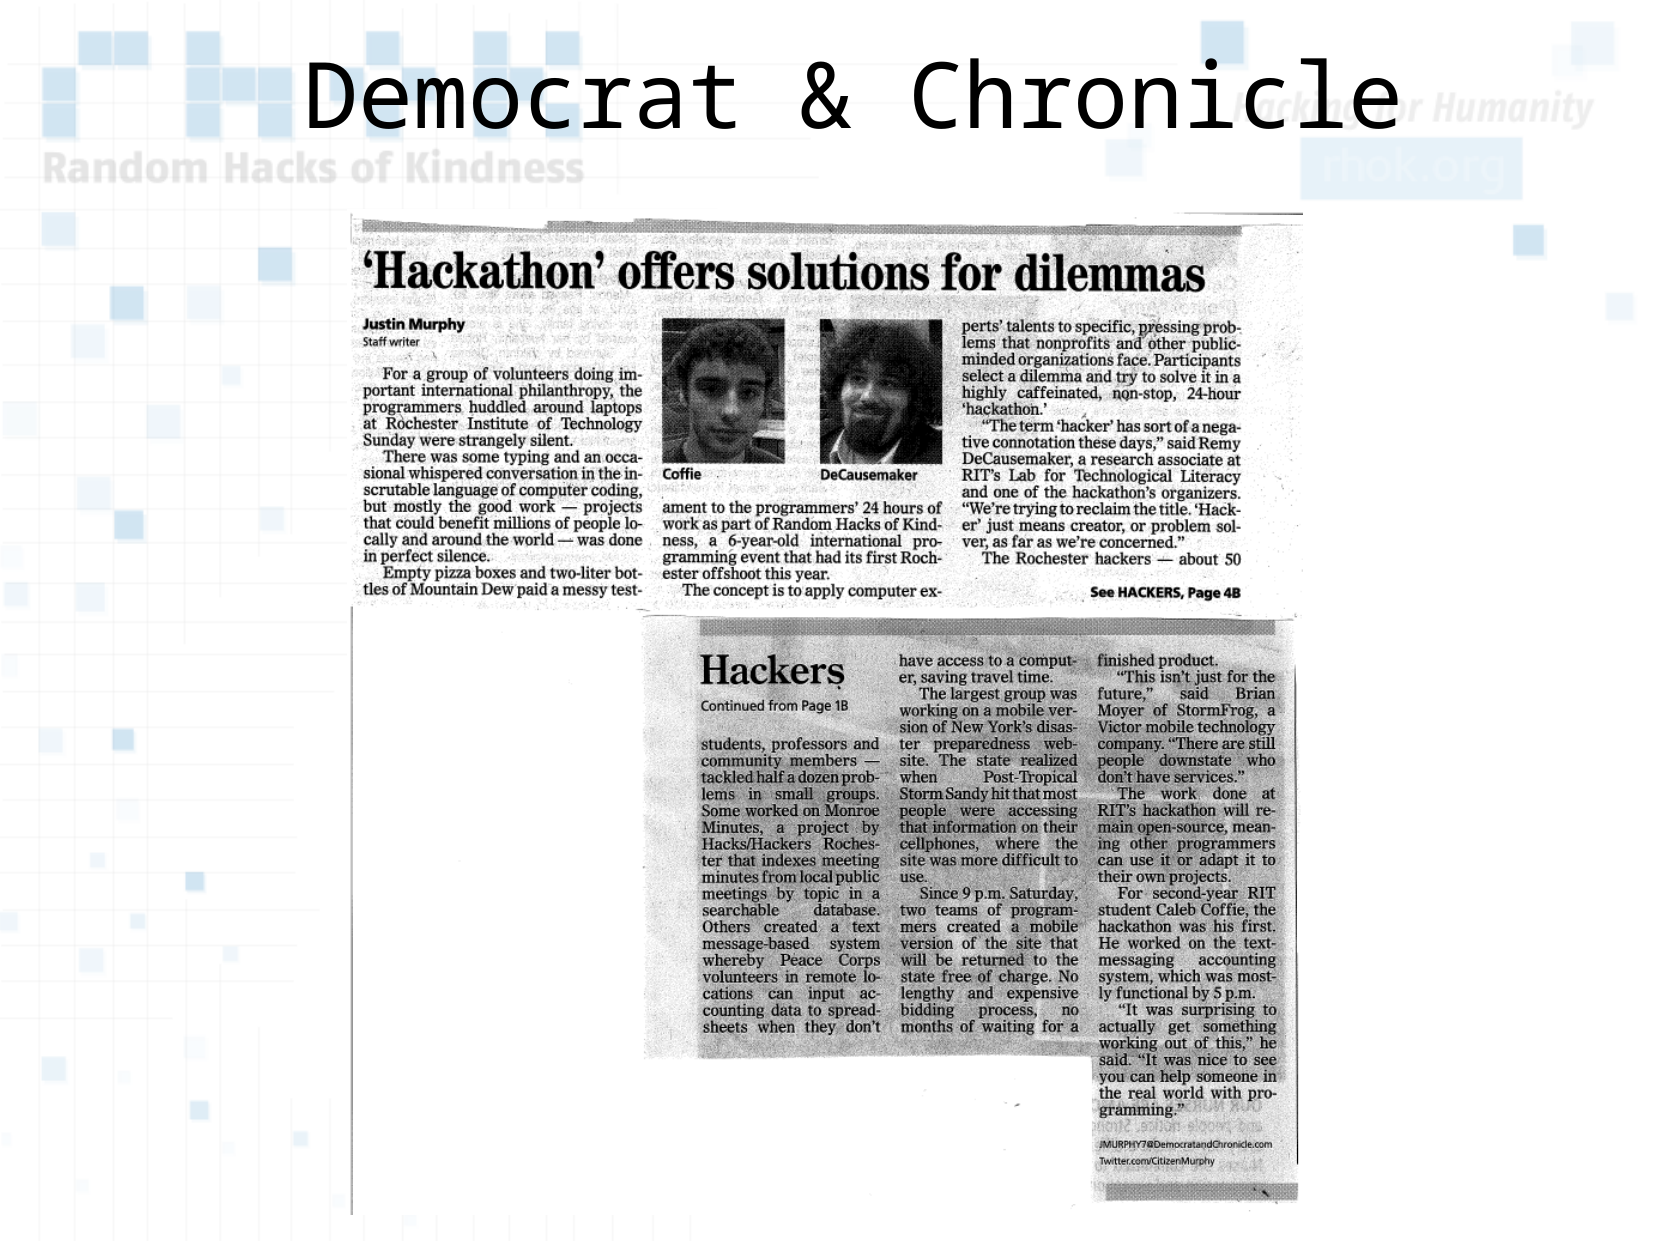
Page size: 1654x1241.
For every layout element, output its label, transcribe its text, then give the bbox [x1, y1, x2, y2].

picture [0, 0, 1654, 1241]
text_box Democrat & Chronicle [255, 46, 1453, 142]
